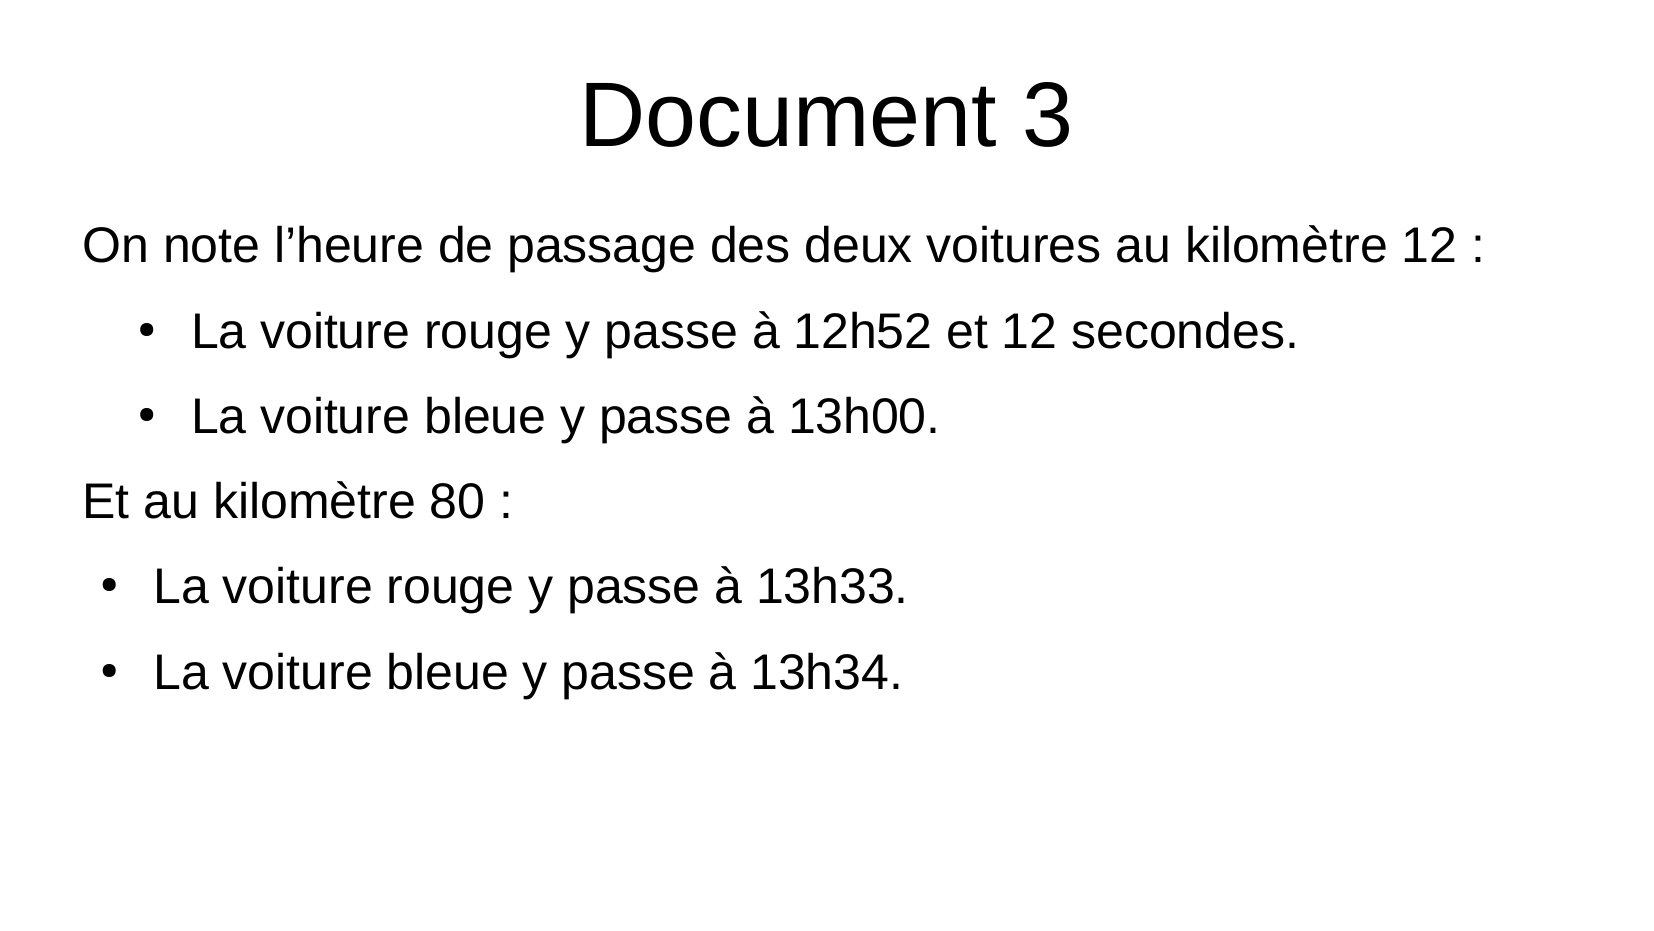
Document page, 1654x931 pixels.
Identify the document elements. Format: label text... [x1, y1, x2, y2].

title Document 3 [82, 37, 1571, 193]
list On note l’heure de passage des deux voitures au kilomètre 12 : La voiture rouge y passe à 12h52 et 12 secondes. La voiture bleue y passe à 13h00. Et au kilomètre 80 : La voiture rouge y passe à 13h33. La voiture bleue y passe à 13h34. [82, 217, 1571, 758]
